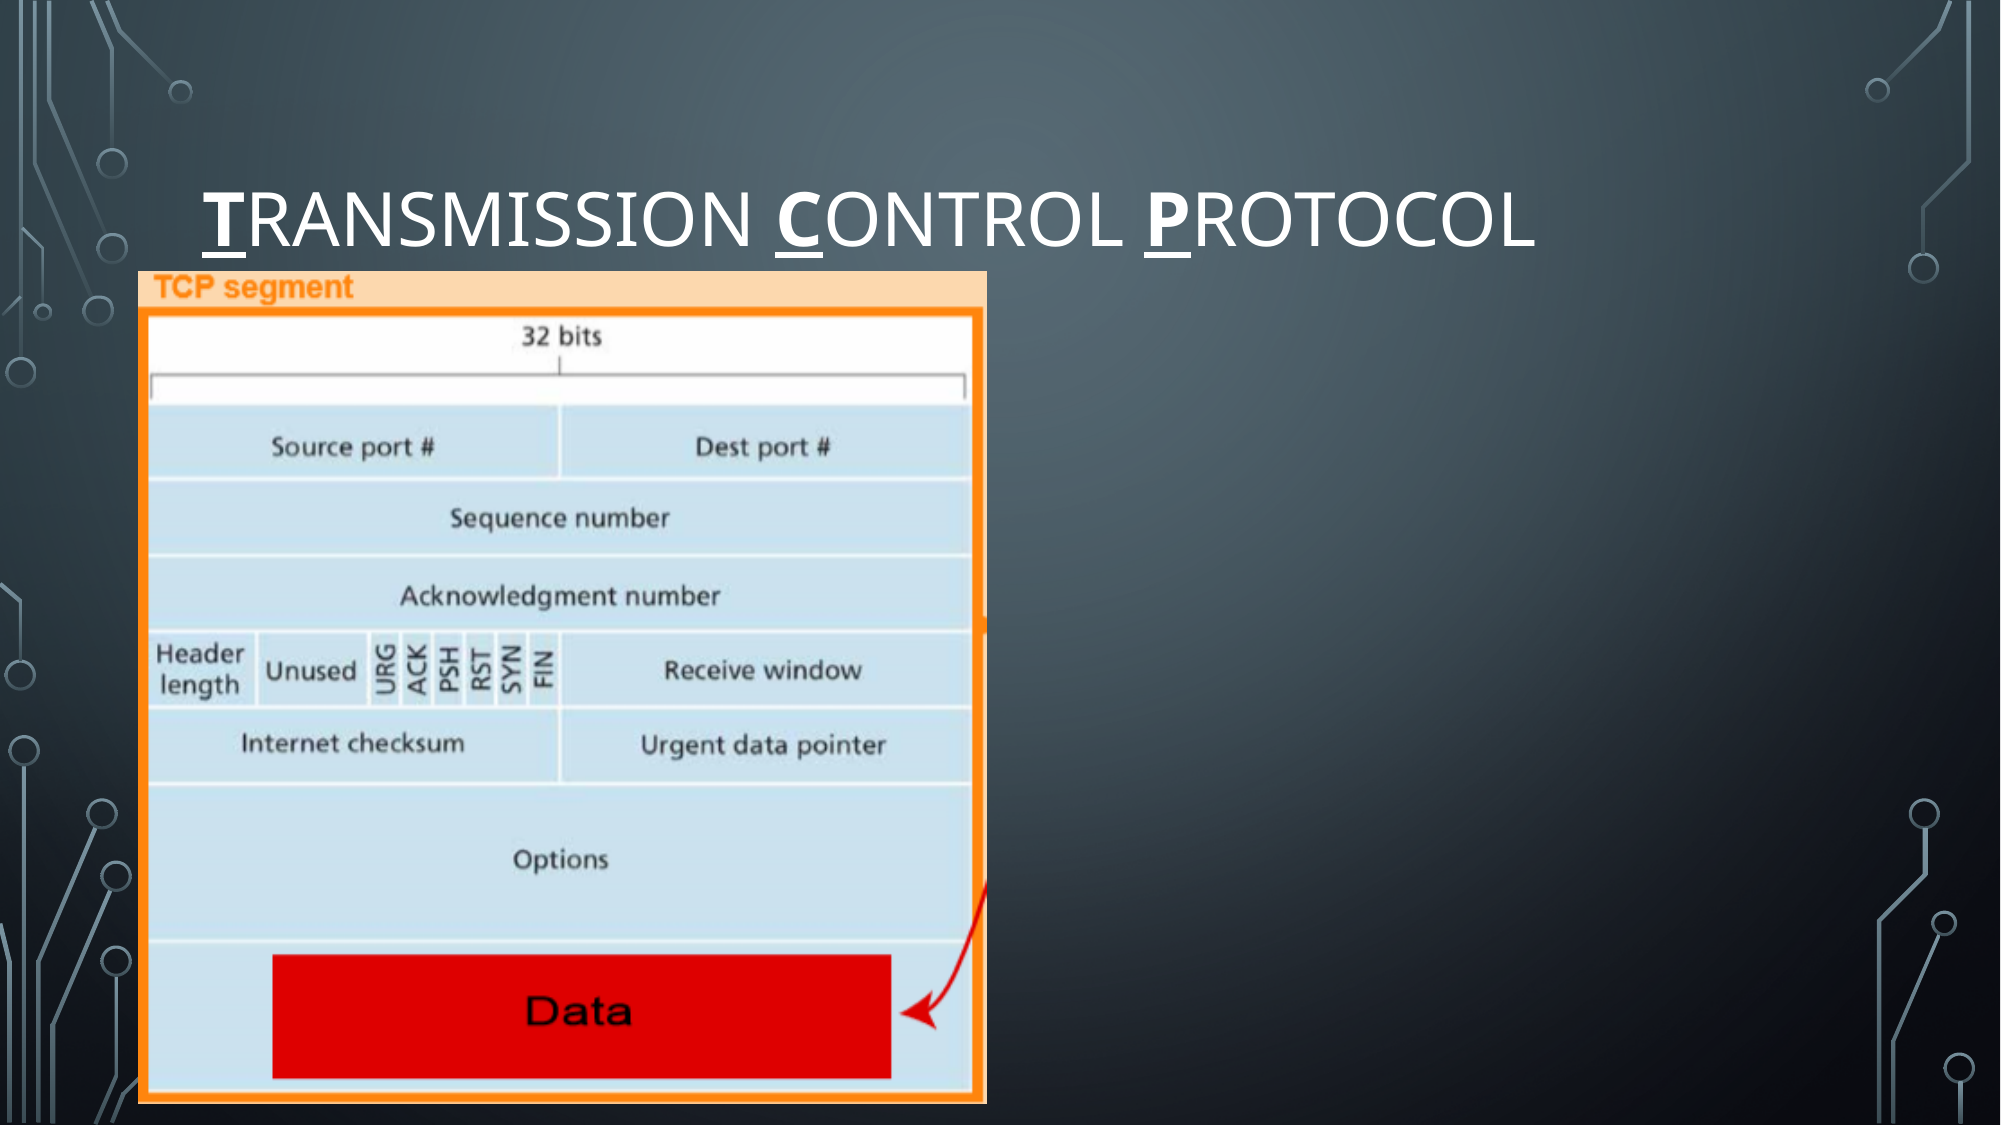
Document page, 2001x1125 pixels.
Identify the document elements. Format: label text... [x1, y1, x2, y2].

title Transmission Control Protocol [187, 101, 1813, 344]
picture [138, 272, 987, 1104]
